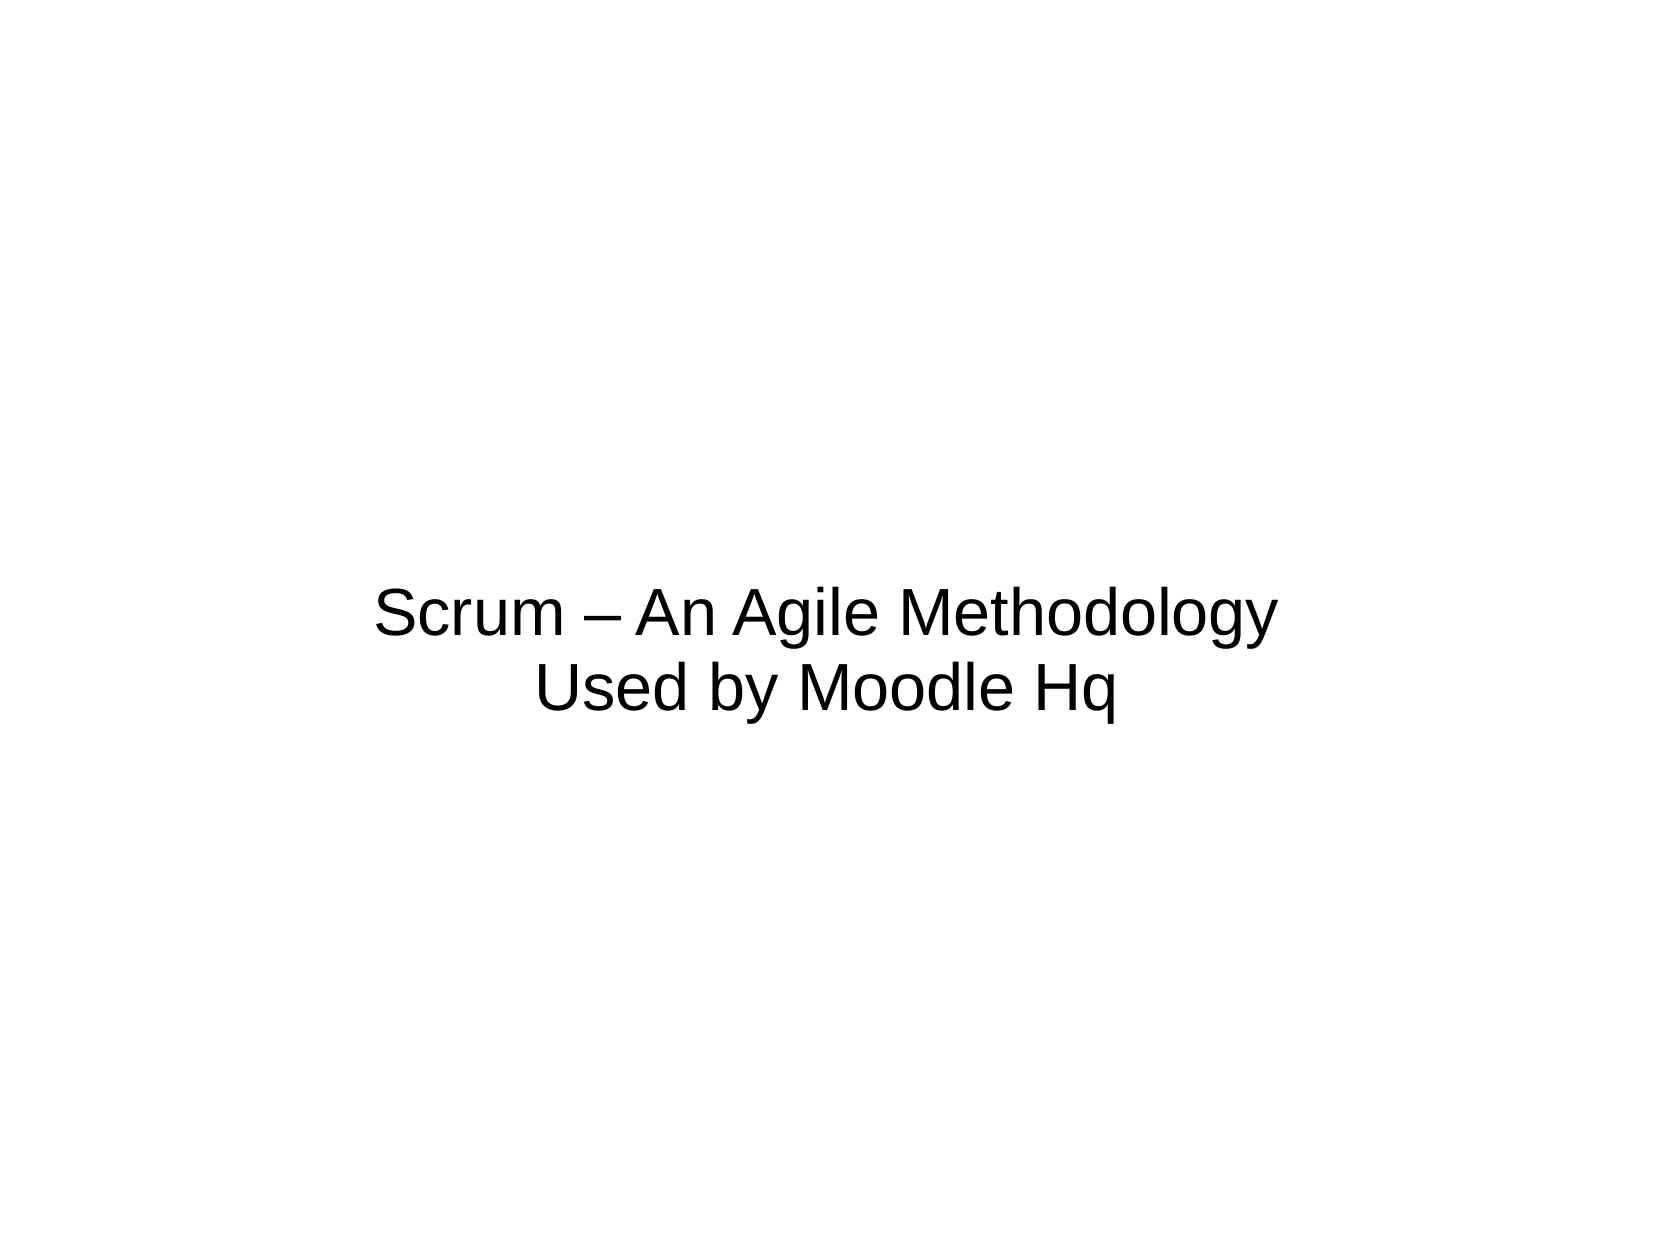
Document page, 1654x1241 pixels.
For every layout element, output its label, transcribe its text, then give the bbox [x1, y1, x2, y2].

subtitle Scrum – An Agile Methodology Used by Moodle Hq [82, 290, 1571, 1010]
